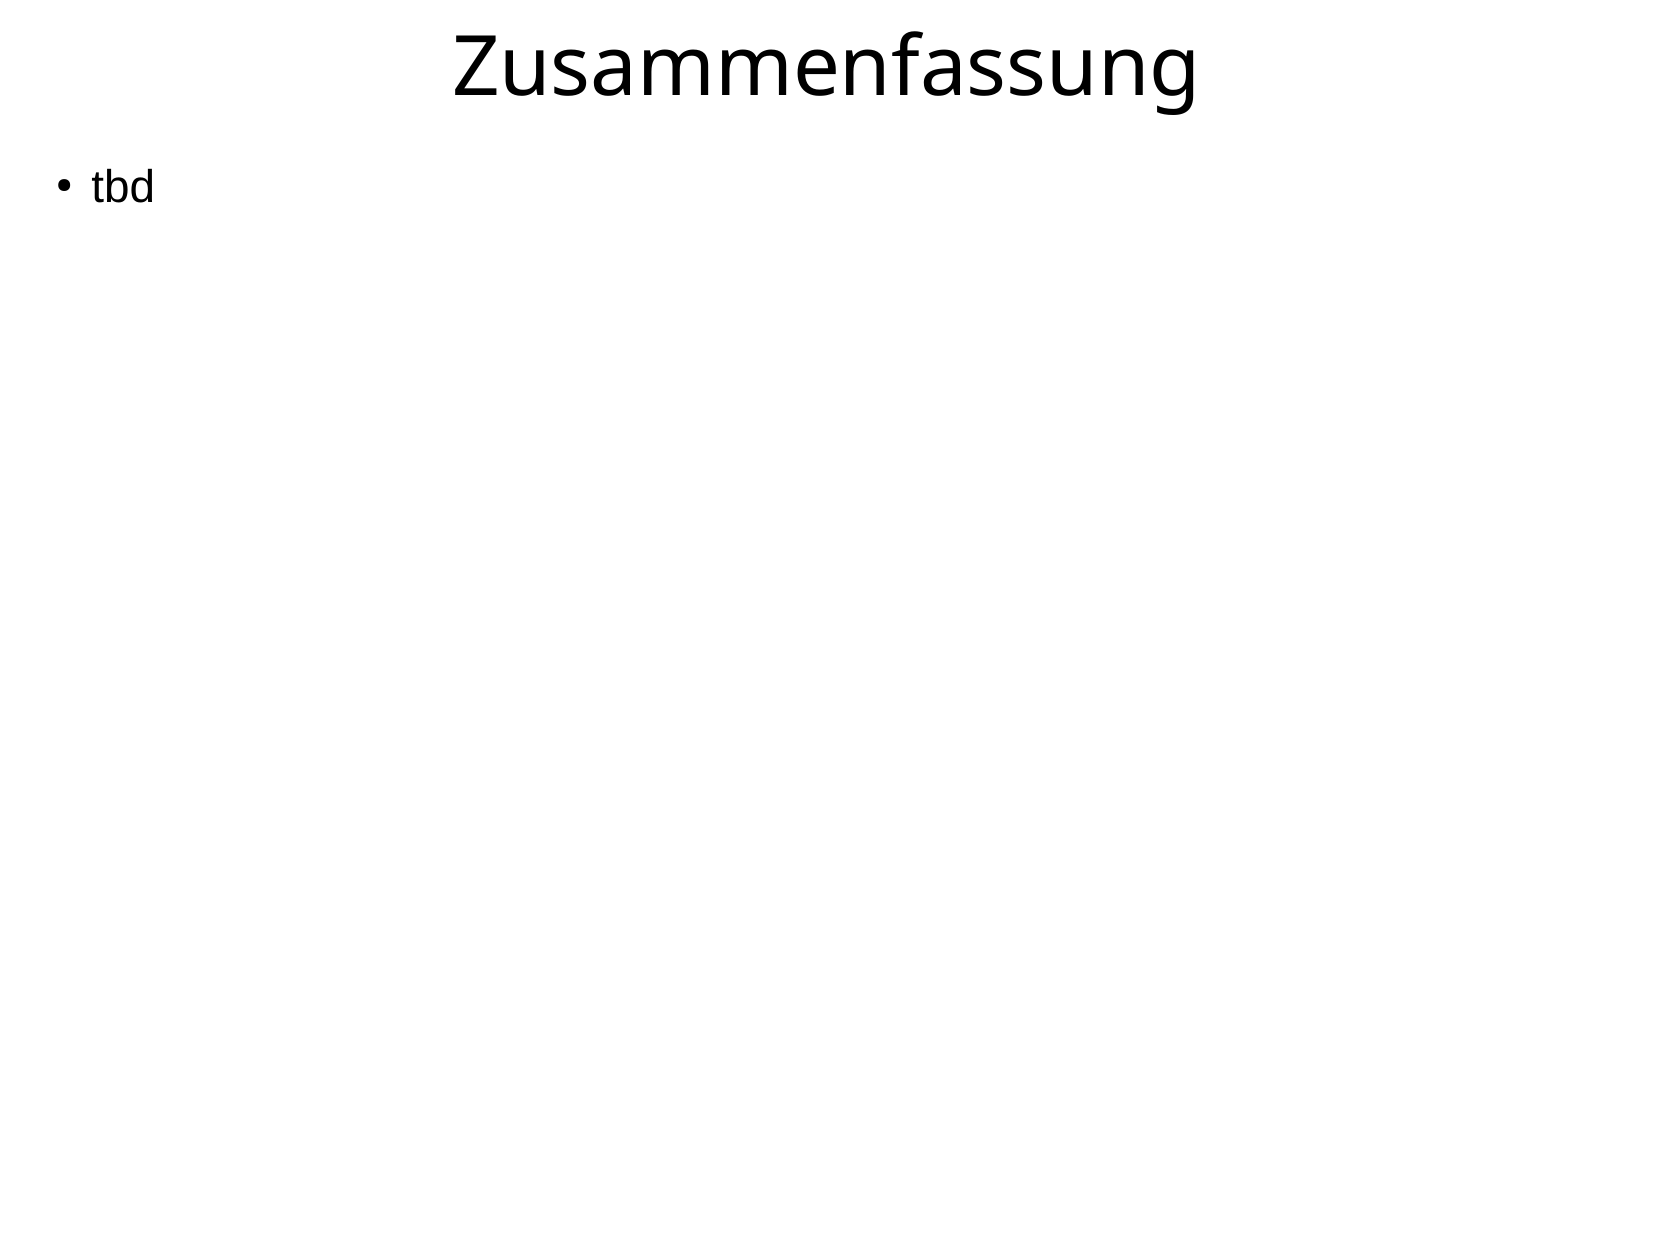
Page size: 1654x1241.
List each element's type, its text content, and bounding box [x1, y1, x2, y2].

text_box tbd [41, 153, 1613, 220]
title Zusammenfassung [0, 0, 1654, 128]
